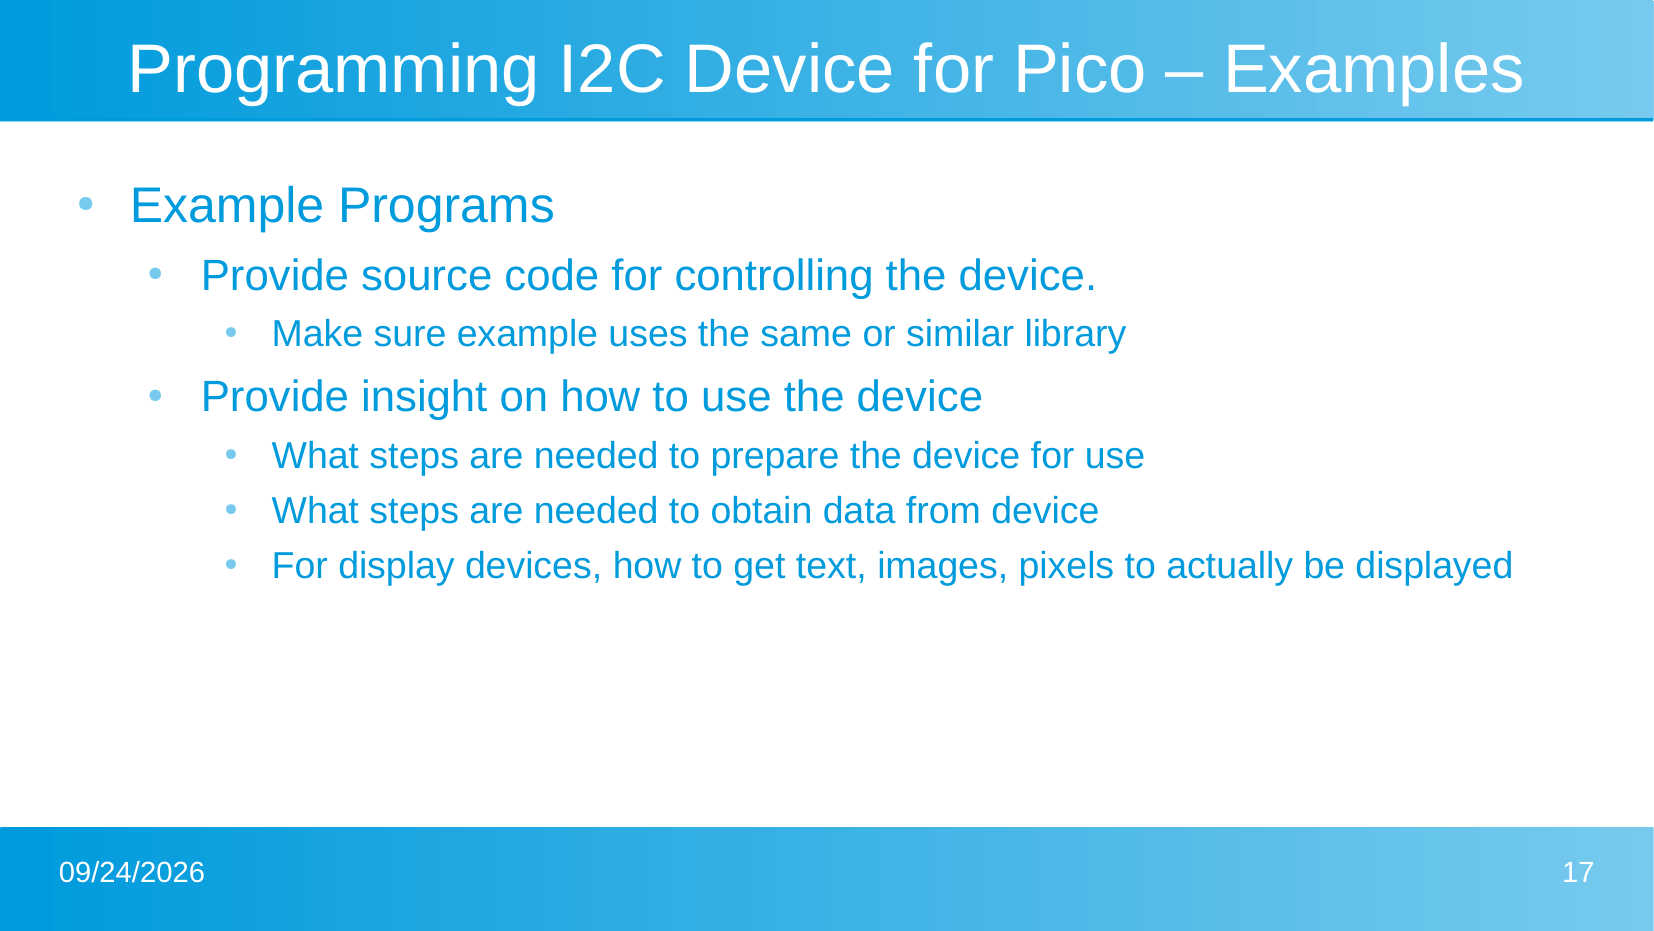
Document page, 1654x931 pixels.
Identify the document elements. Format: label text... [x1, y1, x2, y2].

list Example Programs Provide source code for controlling the device. Make sure example uses the same or similar library Provide insight on how to use the device What steps are needed to prepare the device for use What steps are needed to obtain data from device For display devices, how to get text, images, pixels to actually be displayed [59, 177, 1595, 768]
title Programming I2C Device for Pico – Examples [59, 29, 1595, 108]
